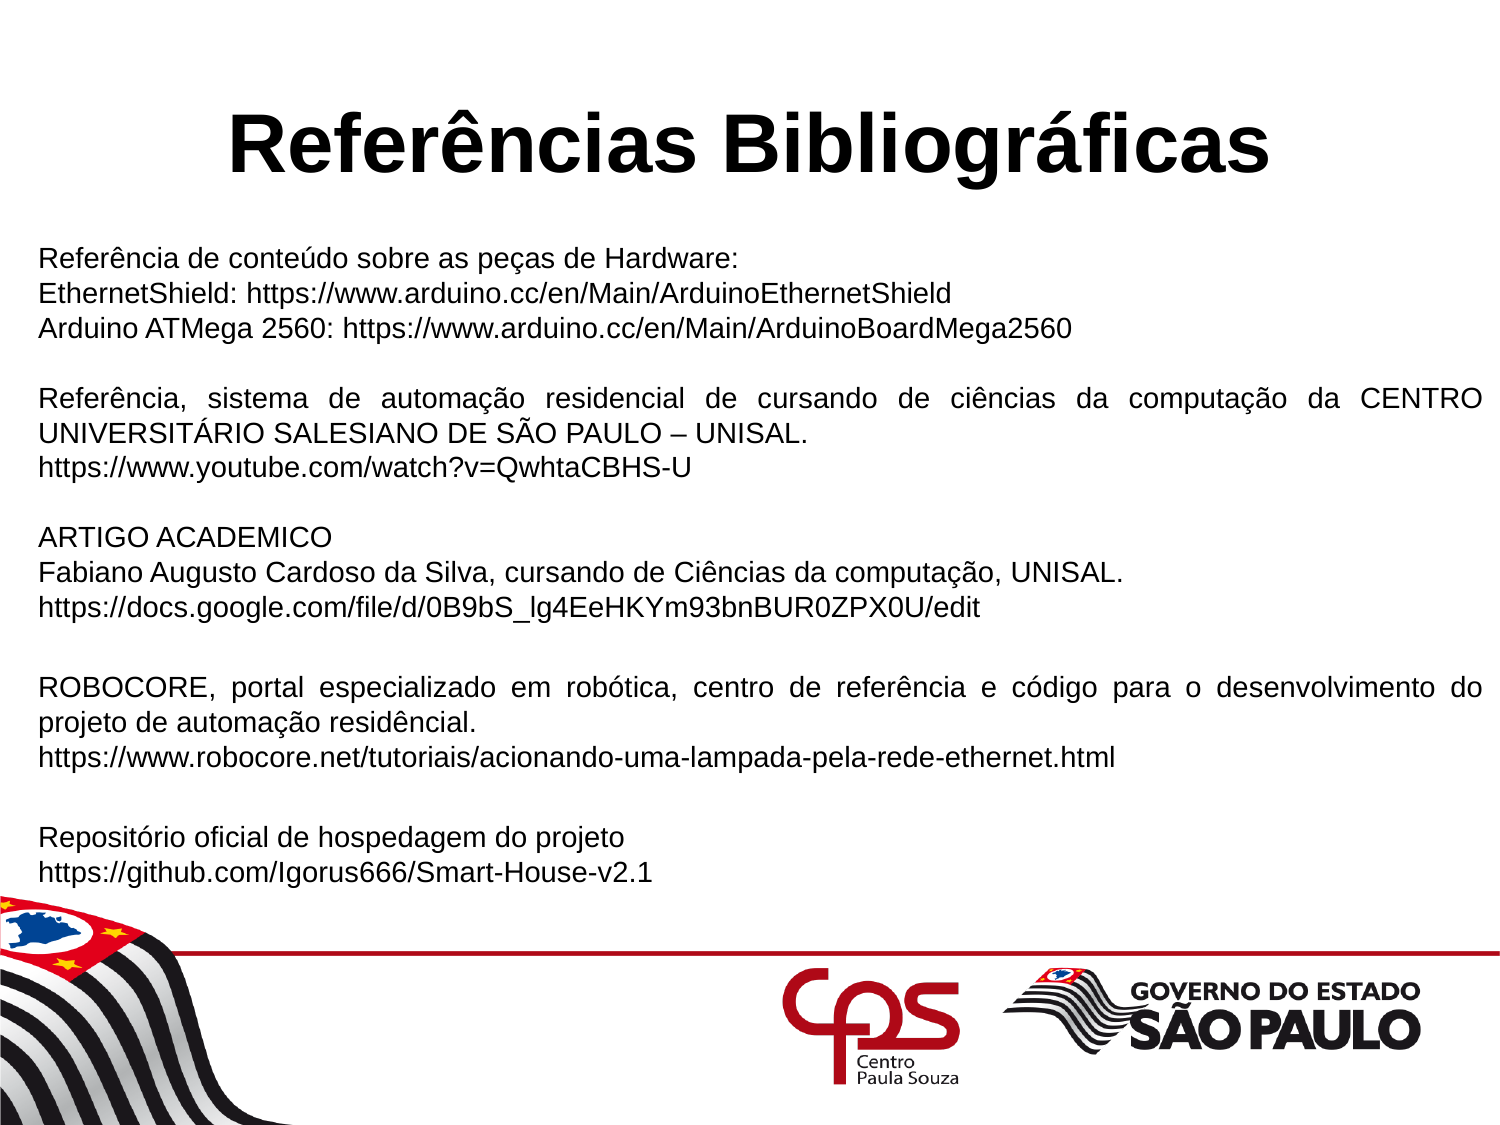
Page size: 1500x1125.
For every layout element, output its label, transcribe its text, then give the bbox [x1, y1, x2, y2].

picture [0, 896, 1500, 1125]
title Referências Bibliográficas [75, 45, 1425, 231]
text_box Referência de conteúdo sobre as peças de Hardware: EthernetShield: https://www.arduino.cc/en/Main/ArduinoEthernetShield Arduino ATMega 2560: https://www.arduino.cc/en/Main/ArduinoBoardMega2560 Referência, sistema de automação residencial de cursando de ciências da computação da CENTRO UNIVERSITÁRIO SALESIANO DE SÃO PAULO – UNISAL. https://www.youtube.com/watch?v=QwhtaCBHS-U ARTIGO ACADEMICO Fabiano Augusto Cardoso da Silva, cursando de Ciências da computação, UNISAL. https://docs.google.com/file/d/0B9bS_lg4EeHKYm93bnBUR0ZPX0U/edit ROBOCORE, portal especializado em robótica, centro de referência e código para o desenvolvimento do projeto de automação residêncial. https://www.robocore.net/tutoriais/acionando-uma-lampada-pela-rede-ethernet.html Repositório oficial de hospedagem do projeto https://github.com/Igorus666/Smart-House-v2.1 [23, 231, 1500, 896]
